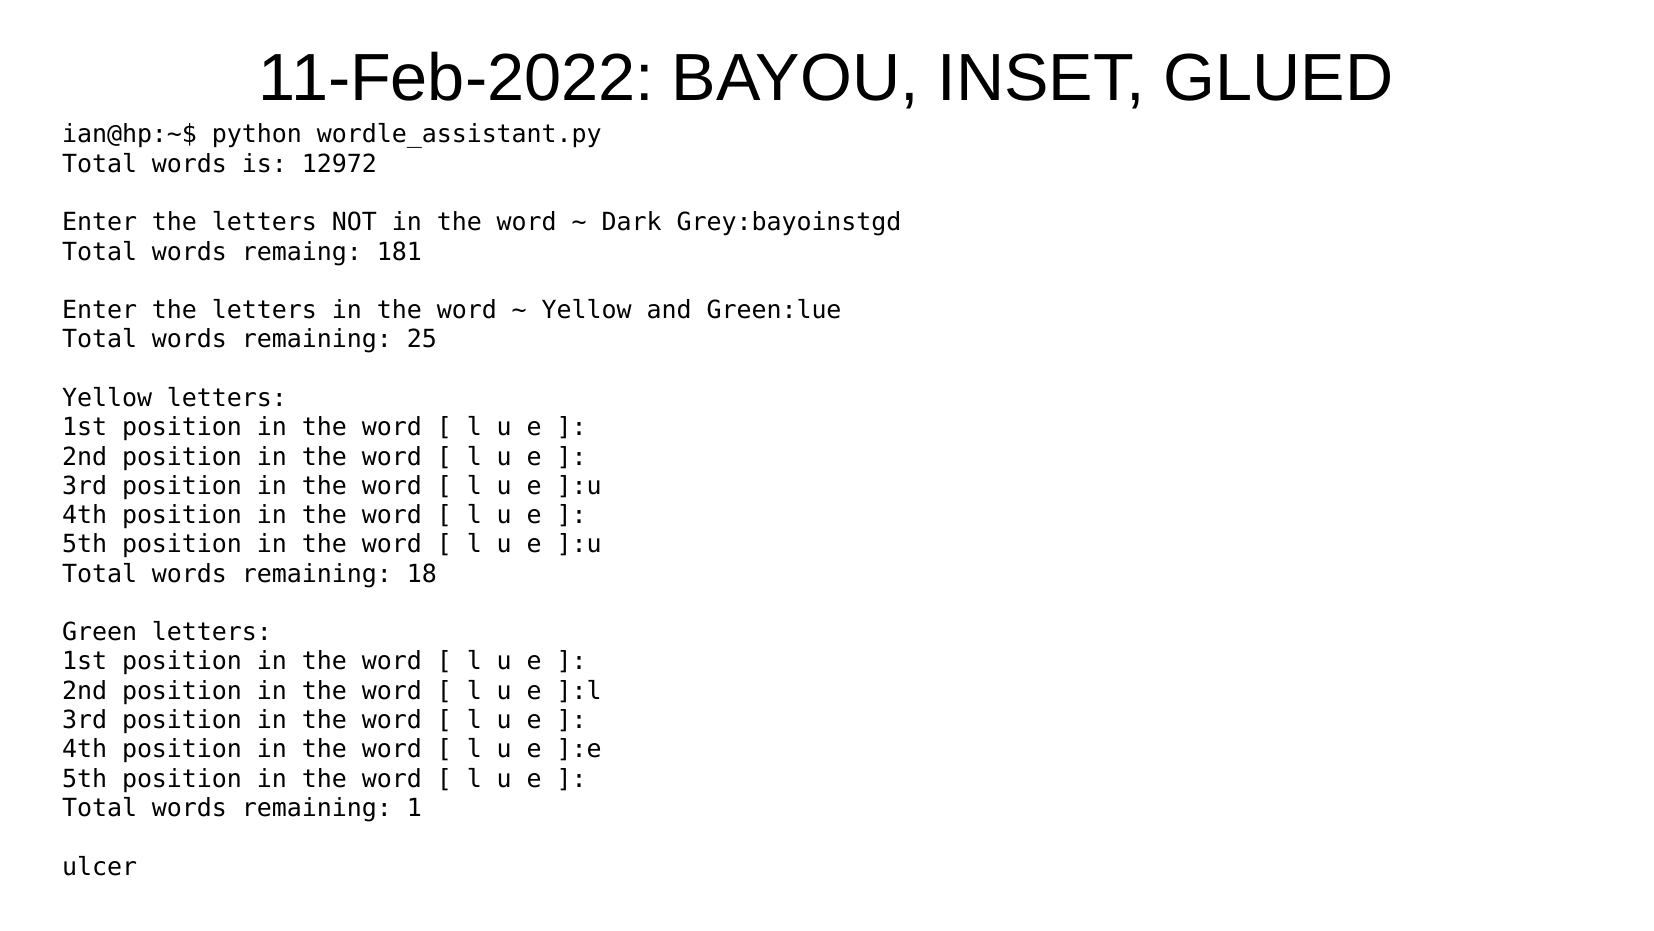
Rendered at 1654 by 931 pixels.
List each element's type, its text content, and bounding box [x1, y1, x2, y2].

title 11-Feb-2022: BAYOU, INSET, GLUED [82, 37, 1571, 119]
text_box ian@hp:~$ python wordle_assistant.py Total words is: 12972 Enter the letters NOT in the word ~ Dark Grey:bayoinstgd Total words remaing: 181 Enter the letters in the word ~ Yellow and Green:lue Total words remaining: 25 Yellow letters: 1st position in the word [ l u e ]: 2nd position in the word [ l u e ]: 3rd position in the word [ l u e ]:u 4th position in the word [ l u e ]: 5th position in the word [ l u e ]:u Total words remaining: 18 Green letters: 1st position in the word [ l u e ]: 2nd position in the word [ l u e ]:l 3rd position in the word [ l u e ]: 4th position in the word [ l u e ]:e 5th position in the word [ l u e ]: Total words remaining: 1 ulcer [47, 112, 1014, 923]
